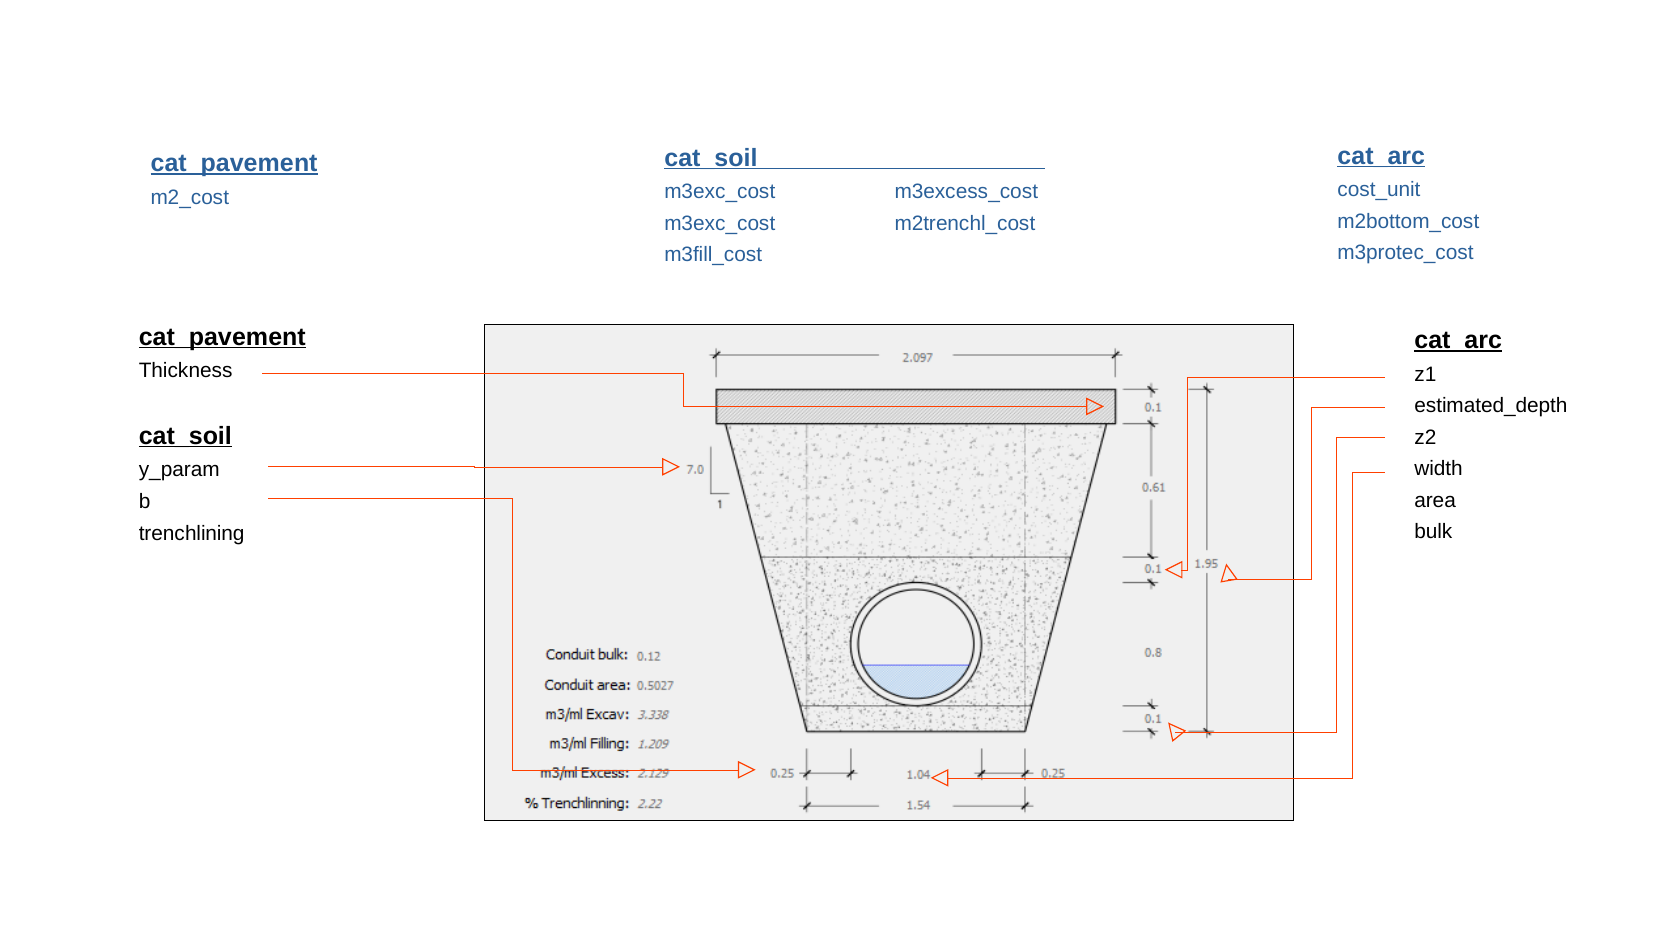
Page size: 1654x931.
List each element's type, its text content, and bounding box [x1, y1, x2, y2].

picture [1169, 564, 1181, 576]
picture [1223, 569, 1234, 580]
text_box cat_pavement Thickness cat_soil y_param b trenchlining [124, 315, 349, 552]
text_box cat_arc cost_unit m2bottom_cost m3protec_cost [1322, 134, 1548, 272]
text_box cat_soil m3exc_cost m3exc_cost m3fill_cost [649, 136, 1146, 274]
text_box cat_pavement m2_cost [135, 141, 361, 217]
picture [664, 461, 675, 472]
picture [1088, 401, 1100, 412]
picture [935, 772, 947, 784]
text_box m3excess_cost m2trenchl_cost [879, 136, 1105, 243]
picture [740, 764, 751, 775]
picture [484, 324, 1294, 821]
picture [1171, 726, 1182, 739]
text_box cat_arc z1 estimated_depth z2 width area bulk [1399, 318, 1625, 551]
